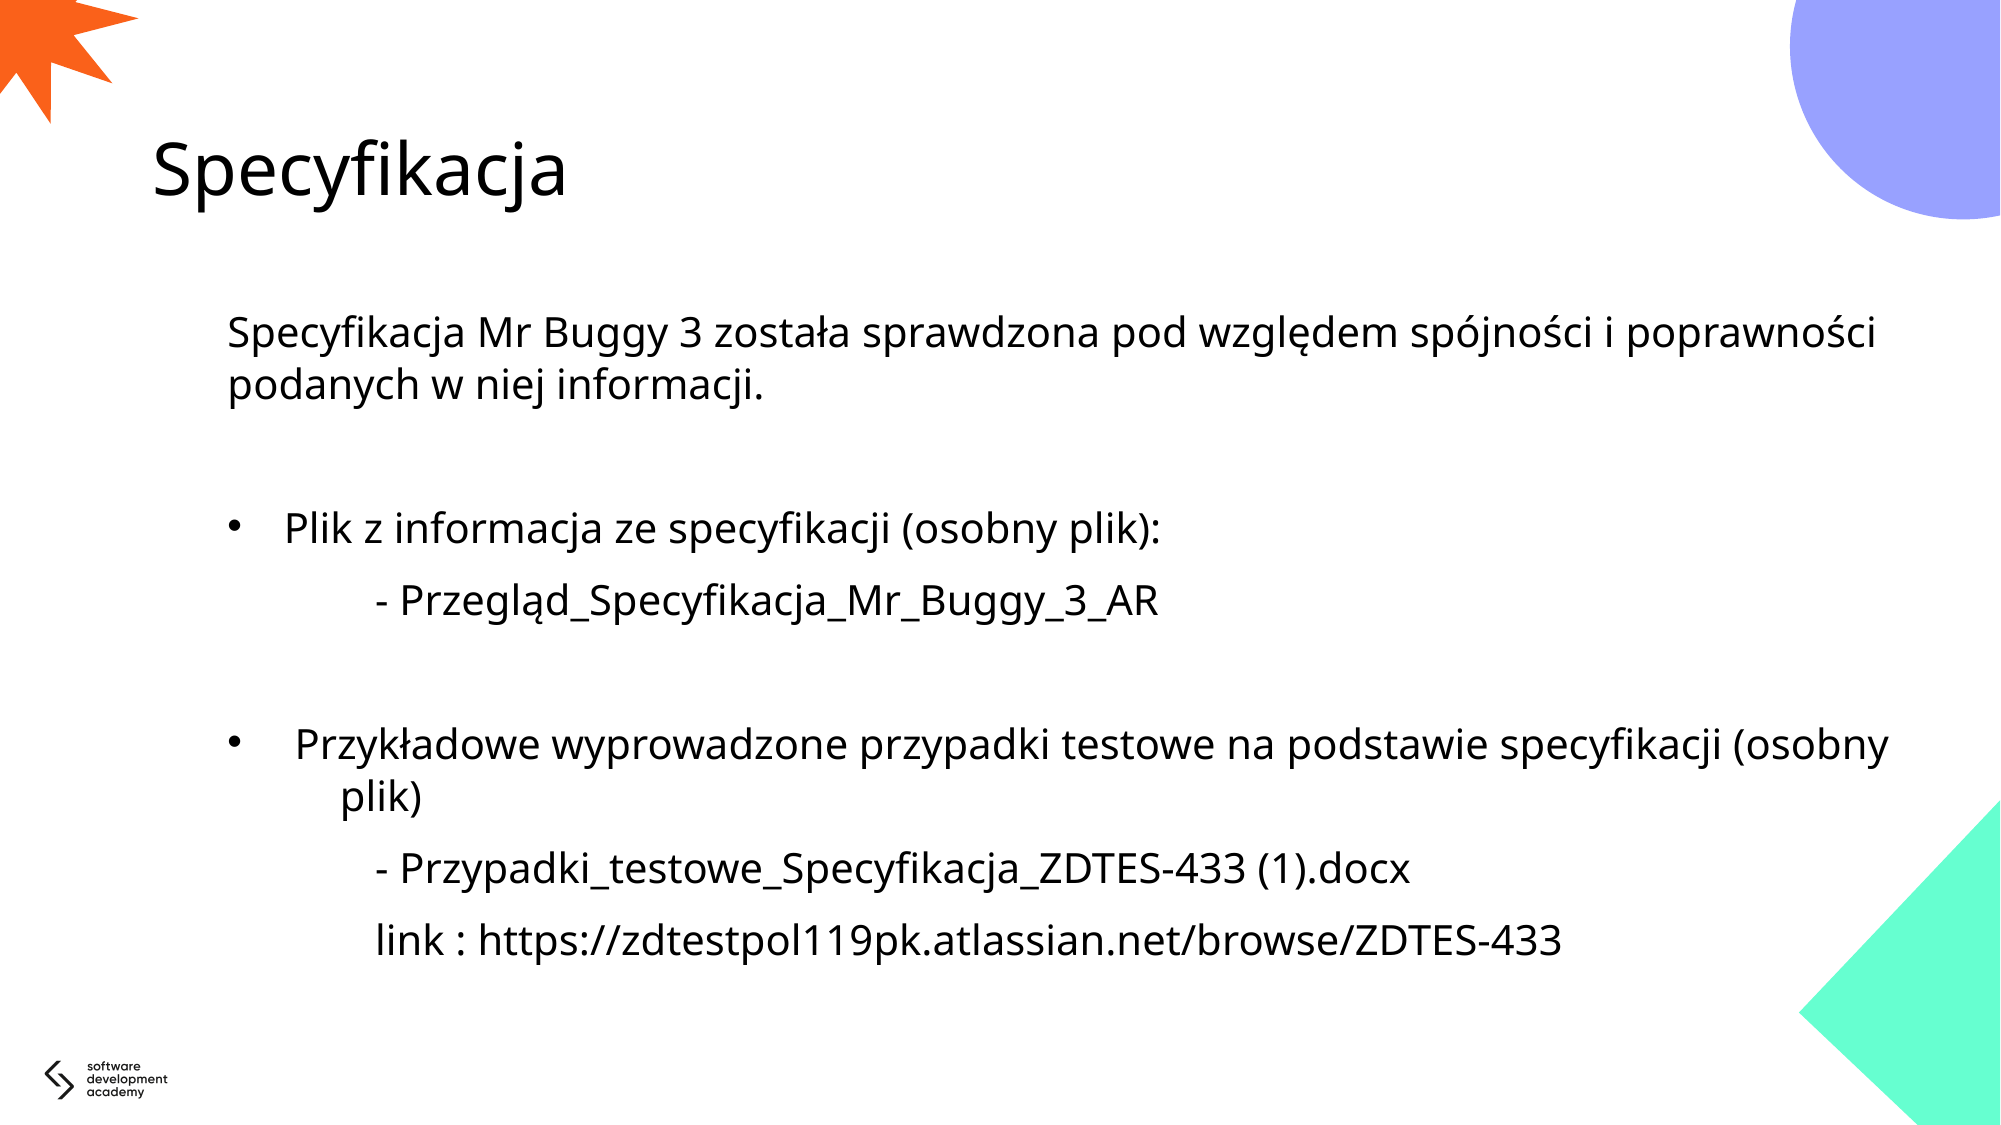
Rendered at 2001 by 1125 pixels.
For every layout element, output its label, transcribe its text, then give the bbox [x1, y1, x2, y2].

text_box Specyfikacja Mr Buggy 3 została sprawdzona pod względem spójności i poprawności podanych w niej informacji. Plik z informacja ze specyfikacji (osobny plik): - Przegląd_Specyfikacja_Mr_Buggy_3_AR Przykładowe wyprowadzone przypadki testowe na podstawie specyfikacji (osobny plik) - Przypadki_testowe_Specyfikacja_ZDTES-433 (1).docx link : https://zdtestpol119pk.atlassian.net/browse/ZDTES-433 [137, 299, 1910, 977]
title Specyfikacja [137, 59, 1771, 278]
picture [19, 1035, 193, 1125]
